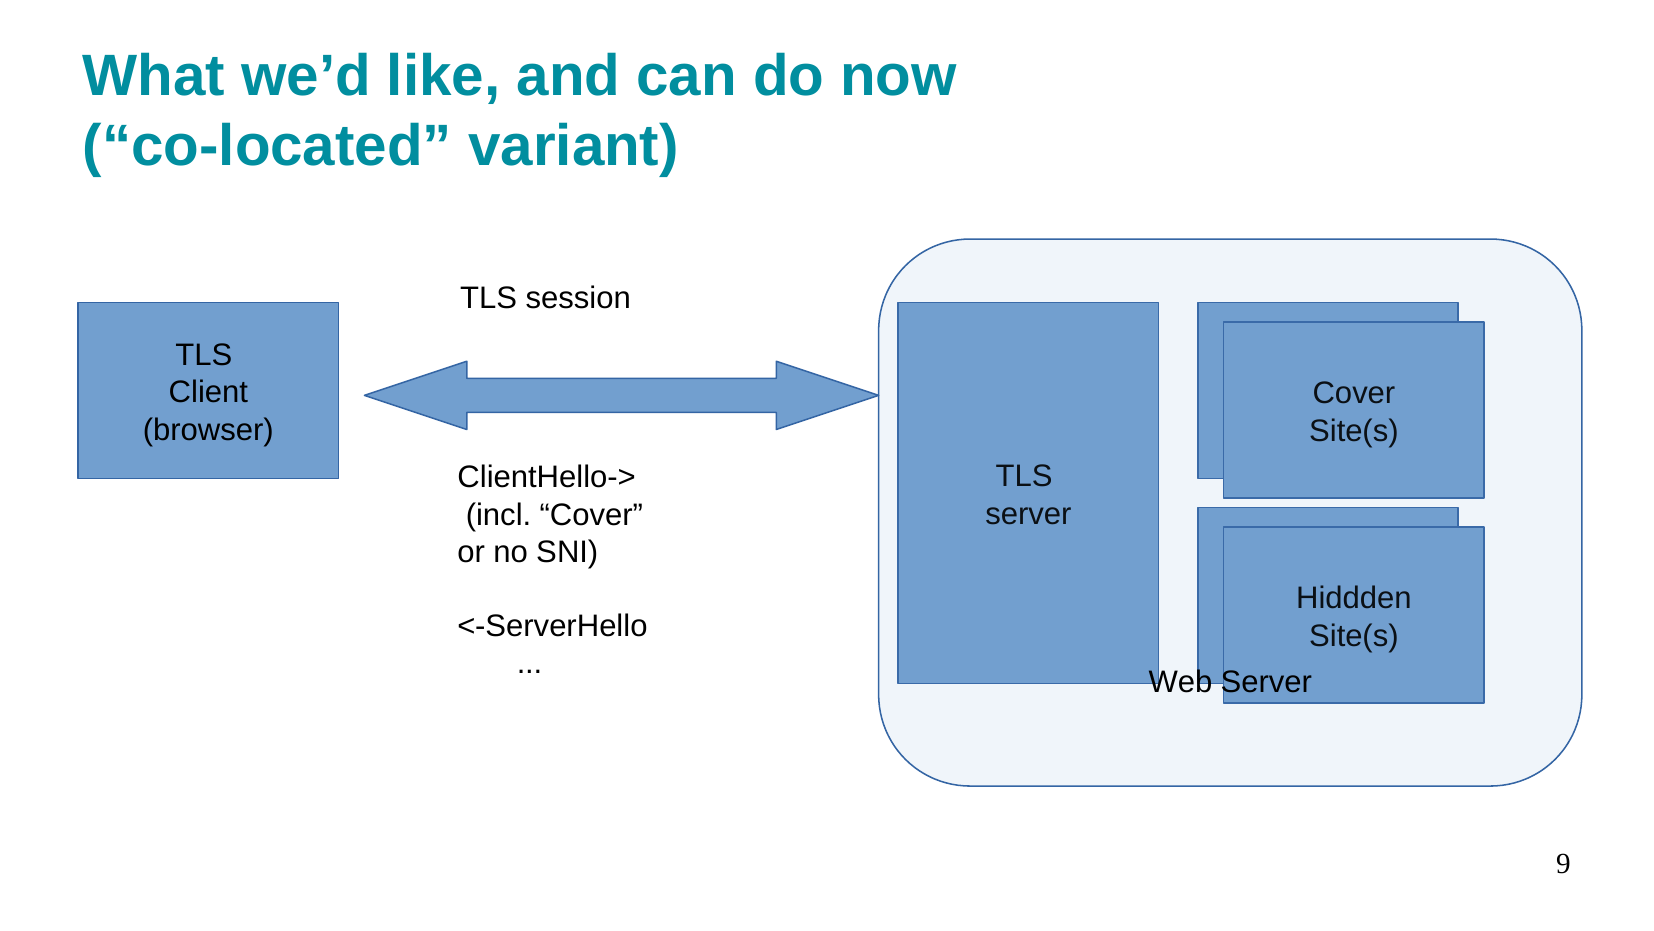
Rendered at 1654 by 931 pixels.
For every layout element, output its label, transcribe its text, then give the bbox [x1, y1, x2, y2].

text_box Web Server [878, 239, 1582, 787]
text_box ClientHello-> (incl. “Cover” or no SNI) <-ServerHello ... [442, 449, 822, 760]
text_box What we’d like, and can do now (“co-located” variant) [82, 36, 1571, 193]
text_box [364, 361, 878, 430]
text_box TLS session [445, 270, 782, 333]
text_box TLS Client (browser) [78, 302, 339, 479]
